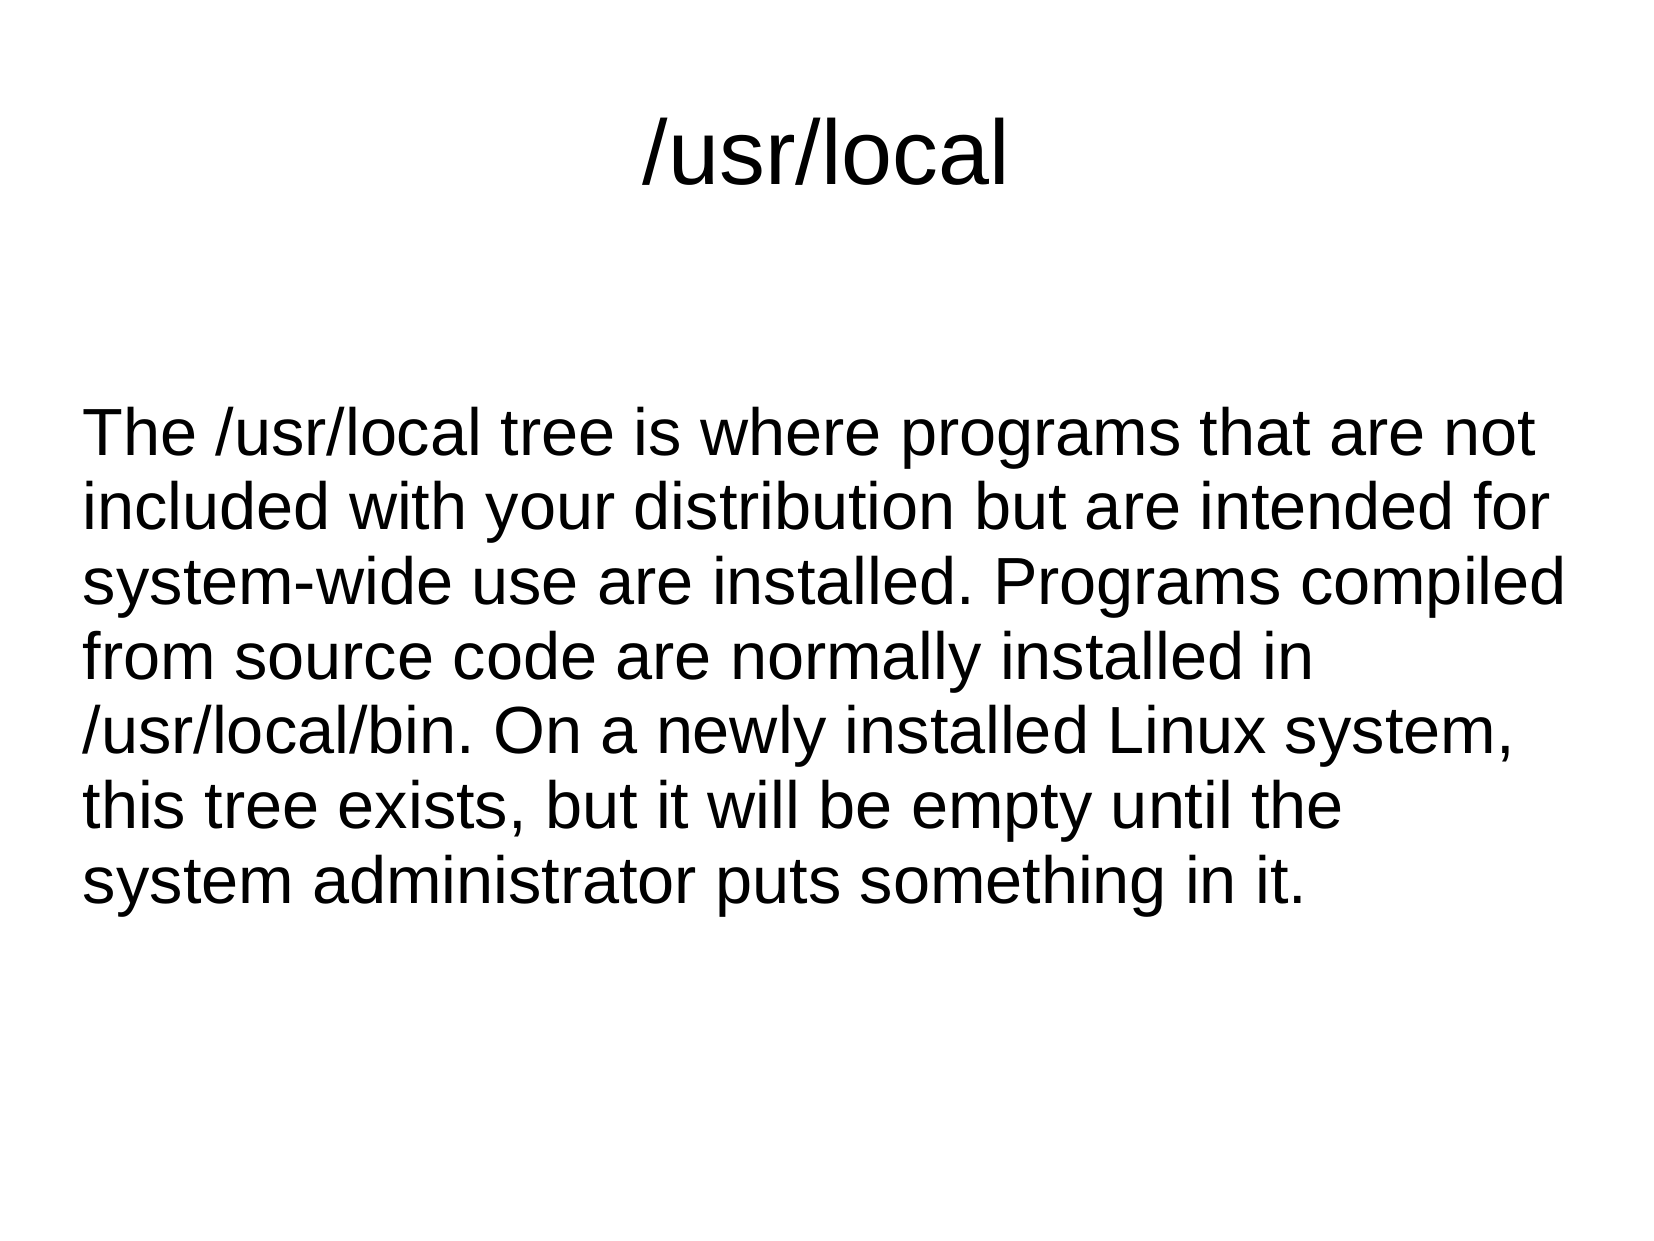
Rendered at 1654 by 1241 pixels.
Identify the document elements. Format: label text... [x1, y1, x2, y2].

list The /usr/local tree is where programs that are not included with your distribution but are intended for system-wide use are installed. Programs compiled from source code are normally installed in /usr/local/bin. On a newly installed Linux system, this tree exists, but it will be empty until the system administrator puts something in it. [82, 290, 1571, 1010]
title /usr/local [82, 49, 1571, 257]
